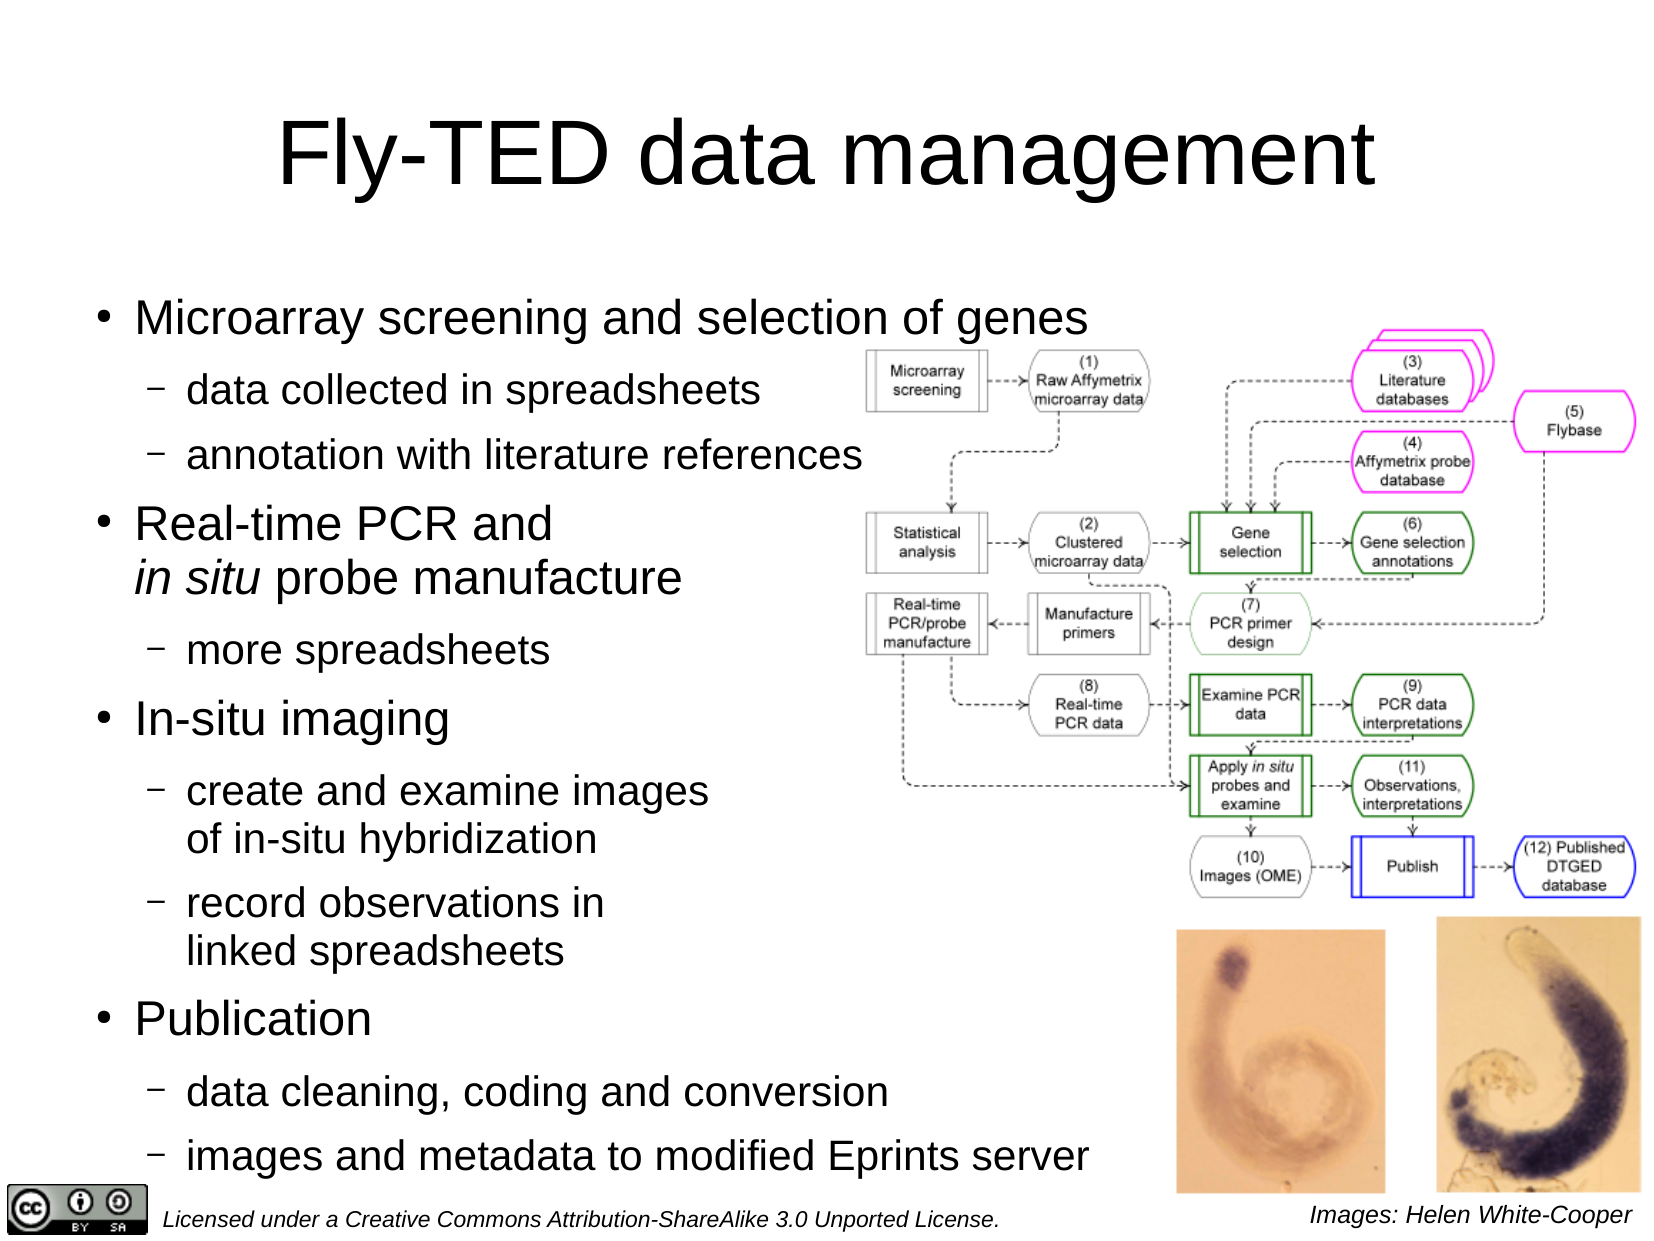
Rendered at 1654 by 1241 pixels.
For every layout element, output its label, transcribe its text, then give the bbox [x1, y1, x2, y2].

picture [1300, 324, 1642, 904]
picture [1435, 915, 1644, 1193]
picture [1175, 928, 1388, 1193]
picture [7, 1184, 148, 1235]
text_box Images: Helen White-Cooper [1139, 1193, 1648, 1236]
title Fly-TED data management [82, 49, 1571, 257]
list Microarray screening and selection of genes data collected in spreadsheets annotation with literature references Real-time PCR and in situ probe manufacture more spreadsheets In-situ imaging create and examine images of in-situ hybridization record observations in linked spreadsheets Publication data cleaning, coding and conversion images and metadata to modified Eprints server [82, 290, 1300, 1182]
